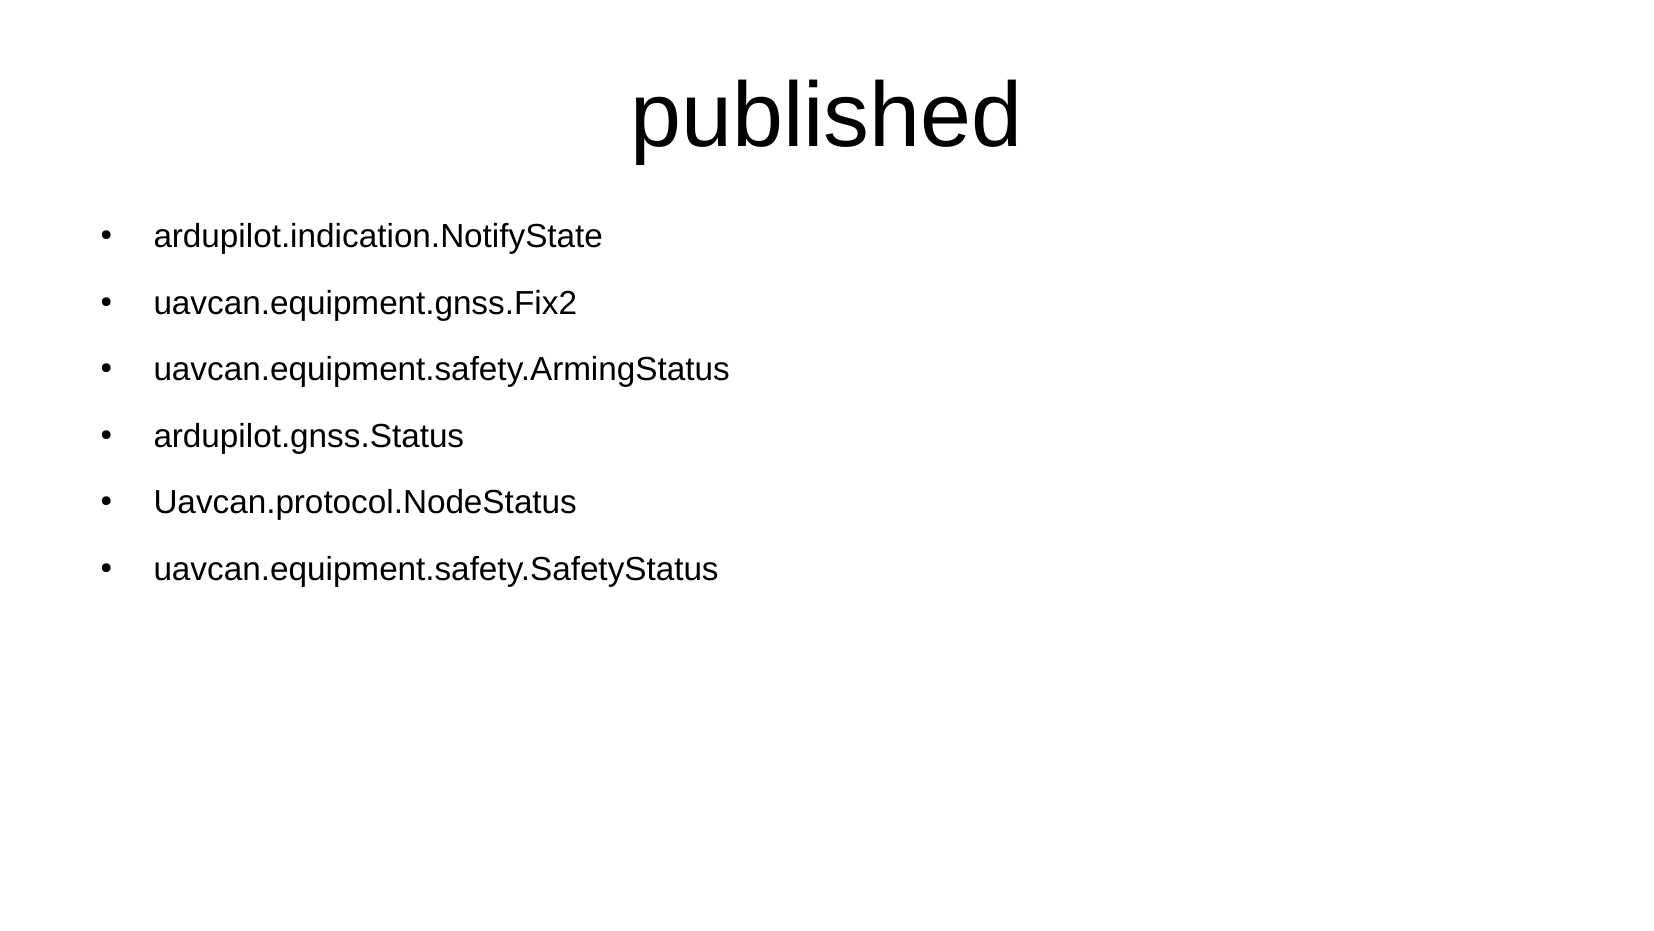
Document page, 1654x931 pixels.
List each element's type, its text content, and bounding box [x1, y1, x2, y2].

list ardupilot.indication.NotifyState uavcan.equipment.gnss.Fix2 uavcan.equipment.safety.ArmingStatus ardupilot.gnss.Status Uavcan.protocol.NodeStatus uavcan.equipment.safety.SafetyStatus [82, 217, 1571, 758]
title published [82, 37, 1571, 193]
